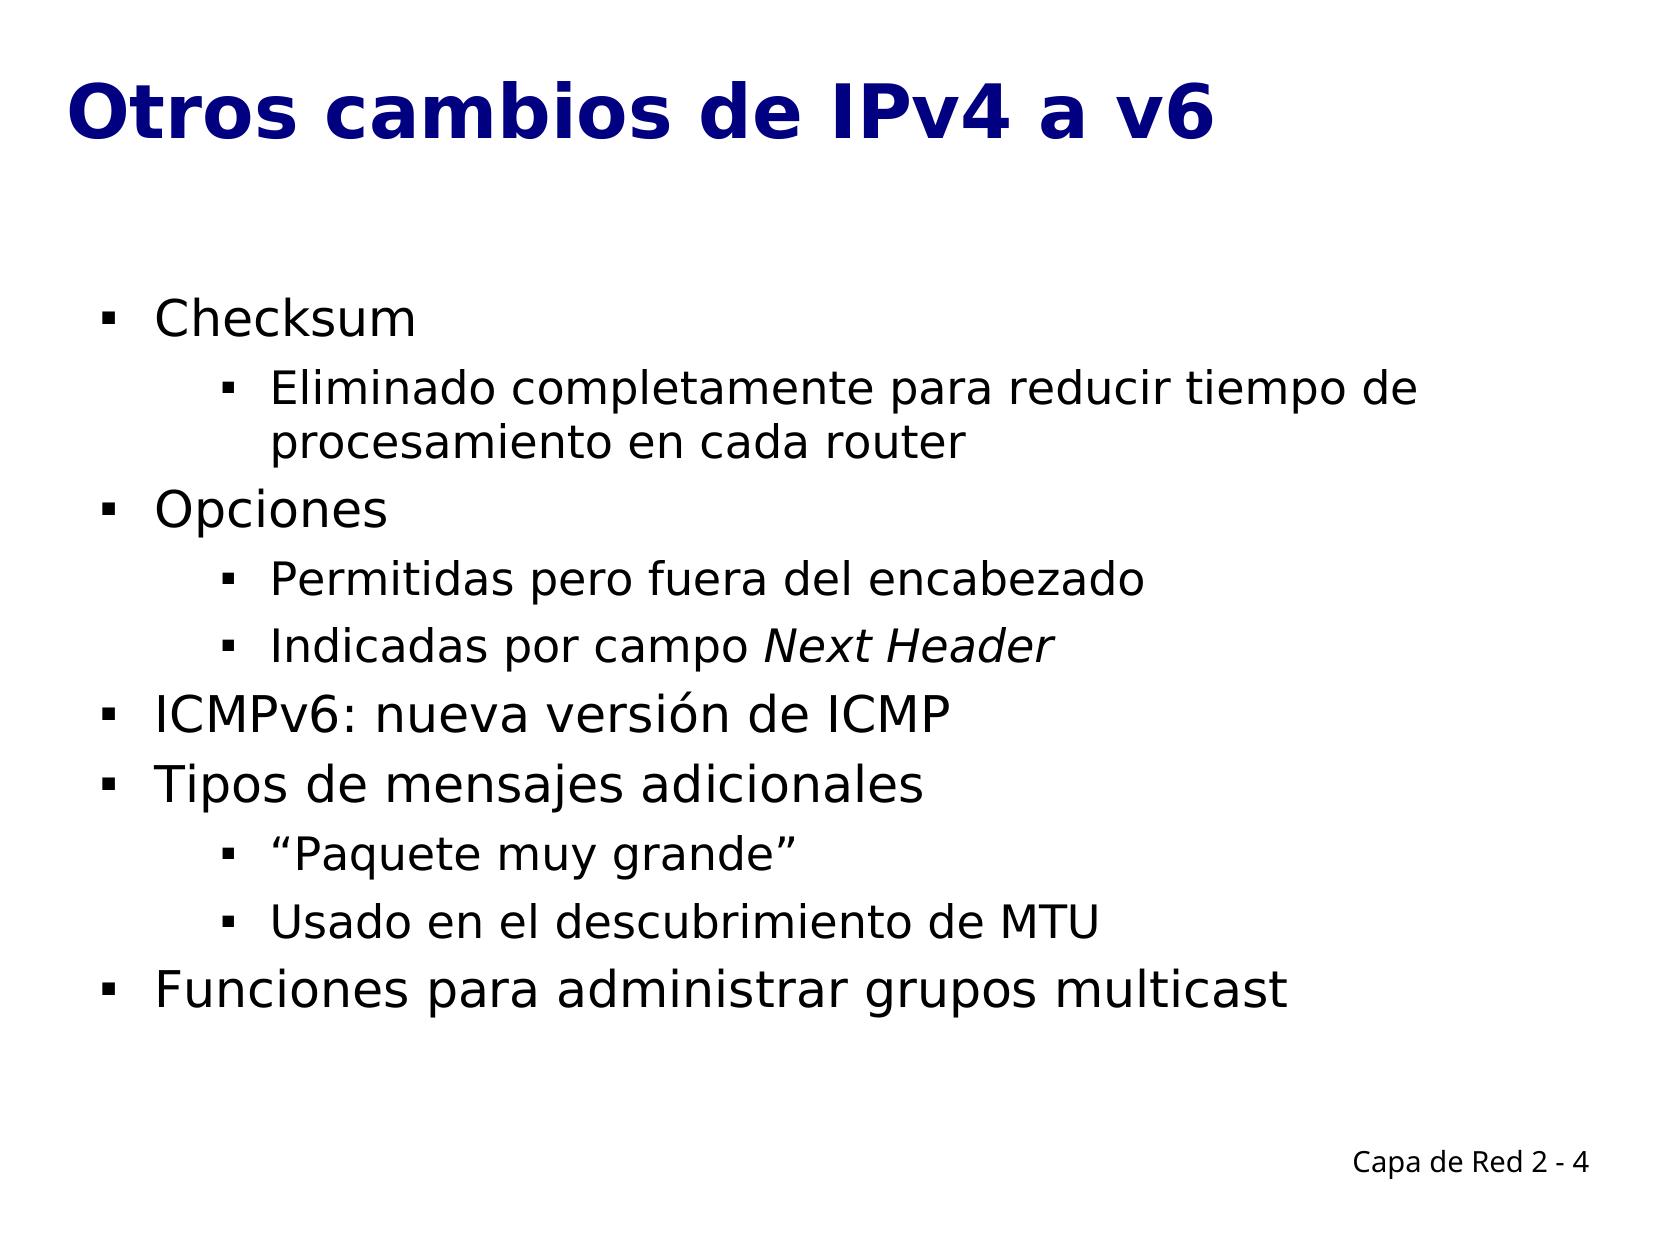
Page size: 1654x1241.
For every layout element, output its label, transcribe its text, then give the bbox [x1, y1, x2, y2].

list Checksum Eliminado completamente para reducir tiempo de procesamiento en cada router Opciones Permitidas pero fuera del encabezado Indicadas por campo Next Header ICMPv6: nueva versión de ICMP Tipos de mensajes adicionales “Paquete muy grande” Usado en el descubrimiento de MTU Funciones para administrar grupos multicast [96, 289, 1502, 1130]
title Otros cambios de IPv4 a v6 [51, 1, 1654, 225]
